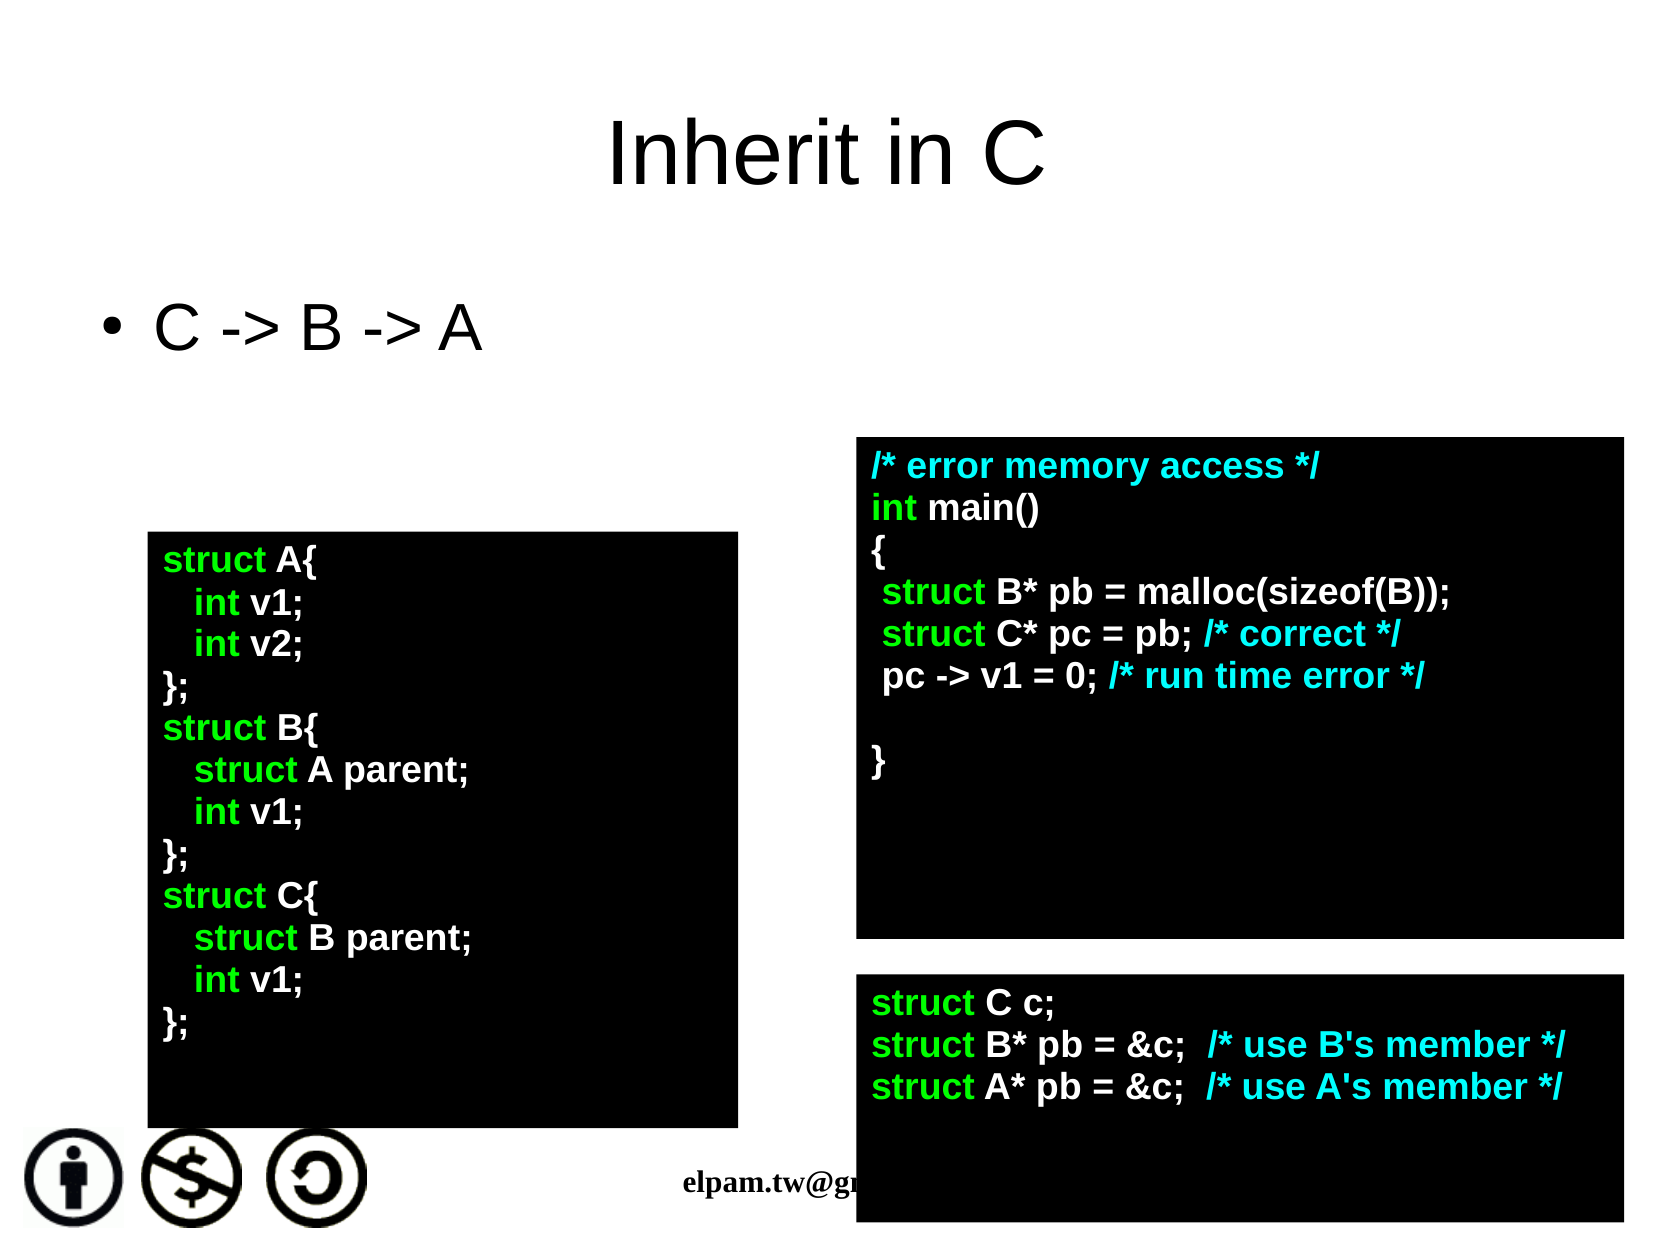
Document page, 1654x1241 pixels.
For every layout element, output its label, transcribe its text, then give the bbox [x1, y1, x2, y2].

text_box struct C c; struct B* pb = &c; /* use B's member */ struct A* pb = &c; /* use A's member */ [856, 974, 1625, 1223]
text_box struct A{ int v1; int v2; }; struct B{ struct A parent; int v1; }; struct C{ struct B parent; int v1; }; [147, 531, 739, 1129]
picture [266, 1129, 367, 1228]
title Inherit in C [82, 56, 1571, 250]
list C -> B -> A [82, 290, 798, 1094]
picture [23, 1127, 124, 1228]
picture [141, 1127, 242, 1228]
text_box /* error memory access */ int main() { struct B* pb = malloc(sizeof(B)); struct C* pc = pb; /* correct */ pc -> v1 = 0; /* run time error */ } [856, 437, 1625, 939]
